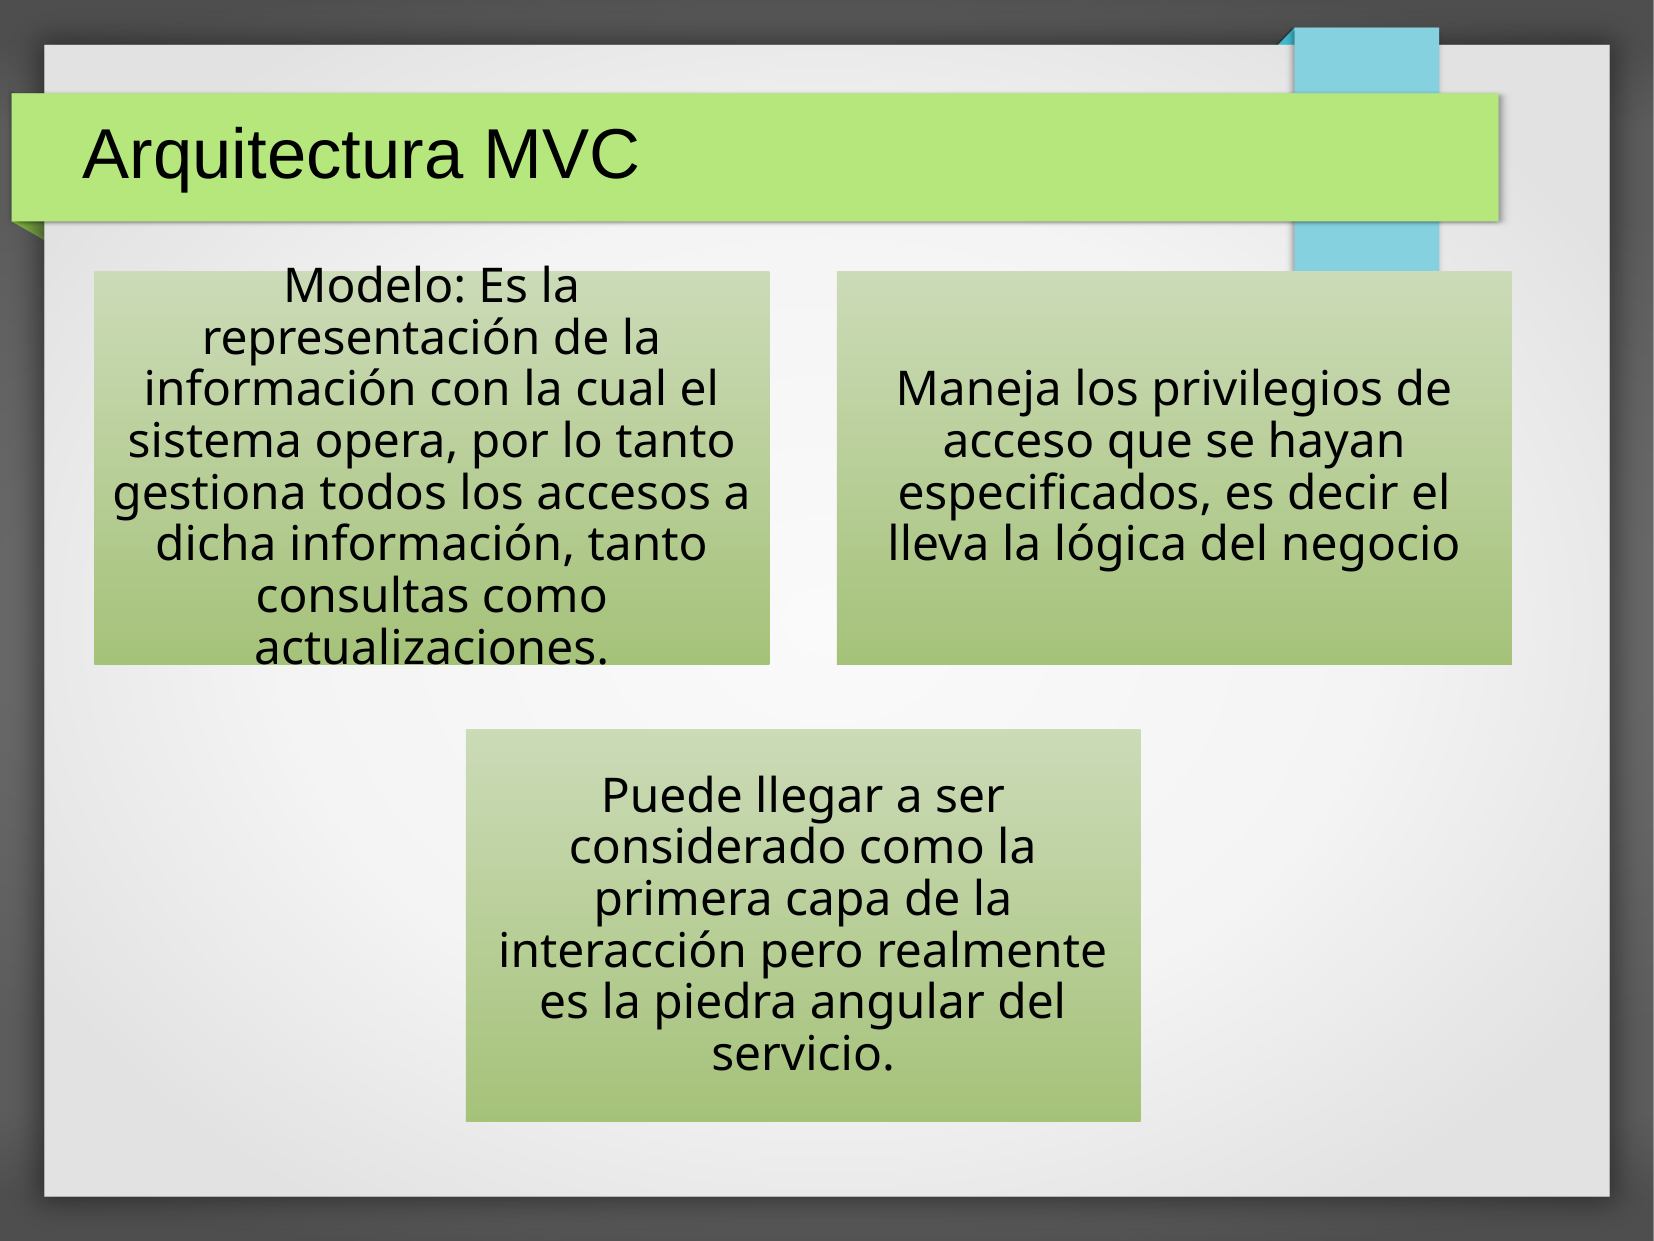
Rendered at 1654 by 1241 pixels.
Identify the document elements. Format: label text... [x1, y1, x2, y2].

title Arquitectura MVC [82, 94, 1264, 213]
text_box Maneja los privilegios de acceso que se hayan especificados, es decir el lleva la lógica del negocio [836, 271, 1512, 665]
picture [0, 0, 1654, 1241]
text_box Puede llegar a ser considerado como la primera capa de la interacción pero realmente es la piedra angular del servicio. [465, 729, 1141, 1122]
text_box Modelo: Es la representación de la información con la cual el sistema opera, por lo tanto gestiona todos los accesos a dicha información, tanto consultas como actualizaciones. [94, 271, 770, 665]
